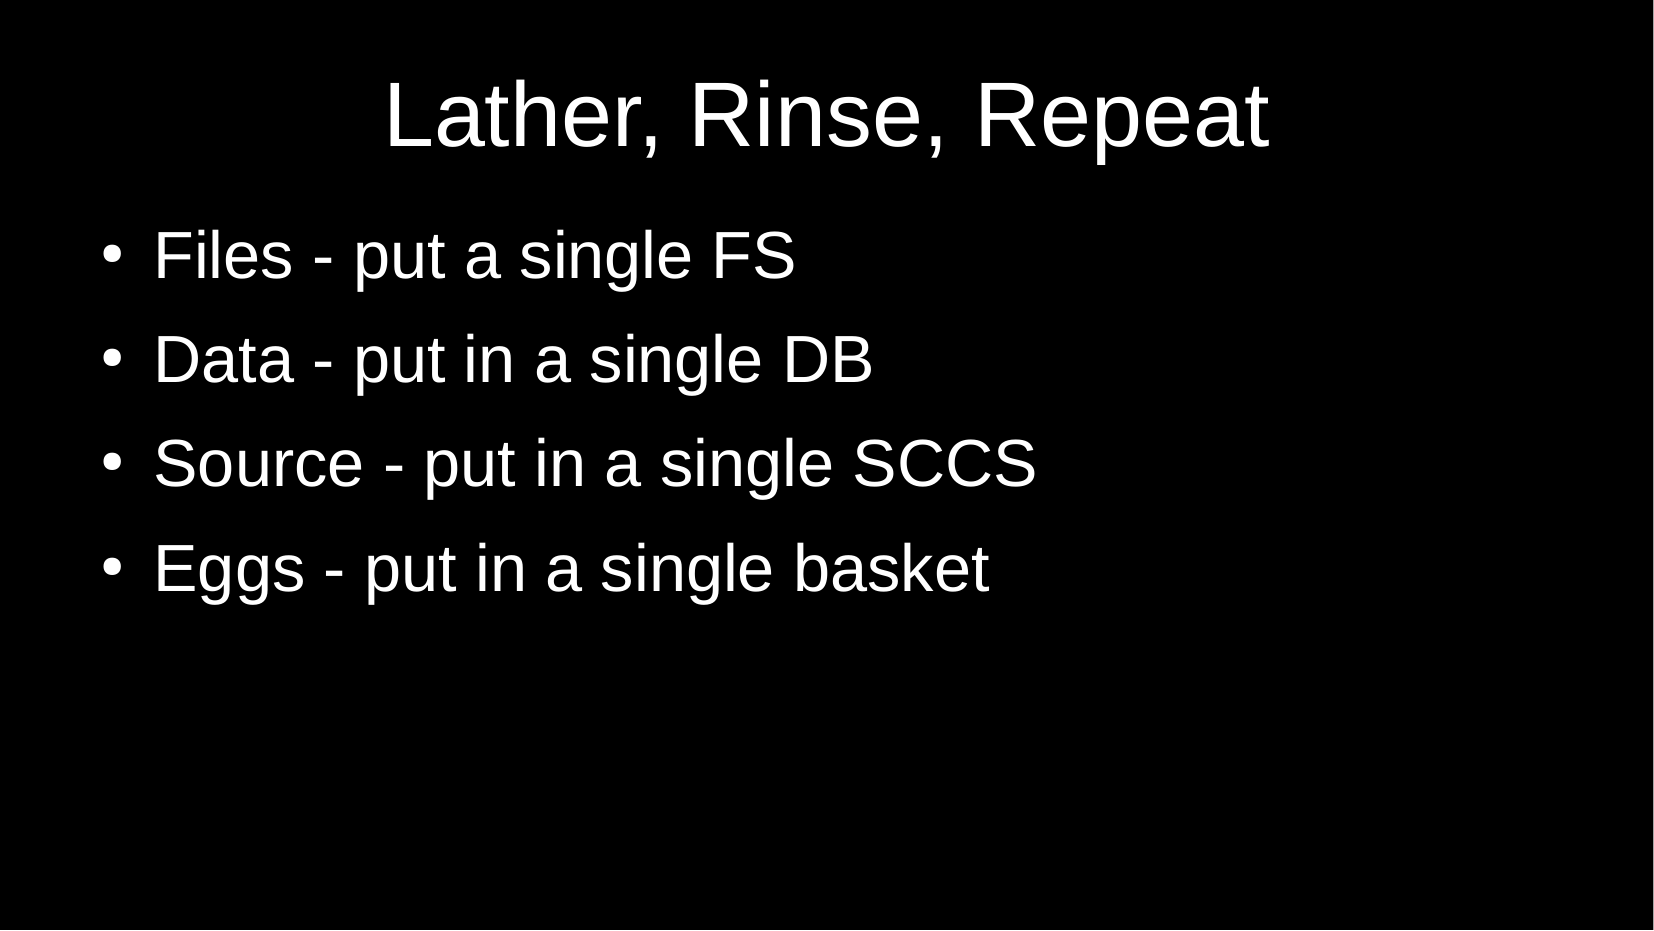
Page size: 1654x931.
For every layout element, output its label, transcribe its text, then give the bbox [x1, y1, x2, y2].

title Lather, Rinse, Repeat [82, 37, 1571, 193]
list Files - put a single FS Data - put in a single DB Source - put in a single SCCS Eggs - put in a single basket [82, 217, 1571, 758]
